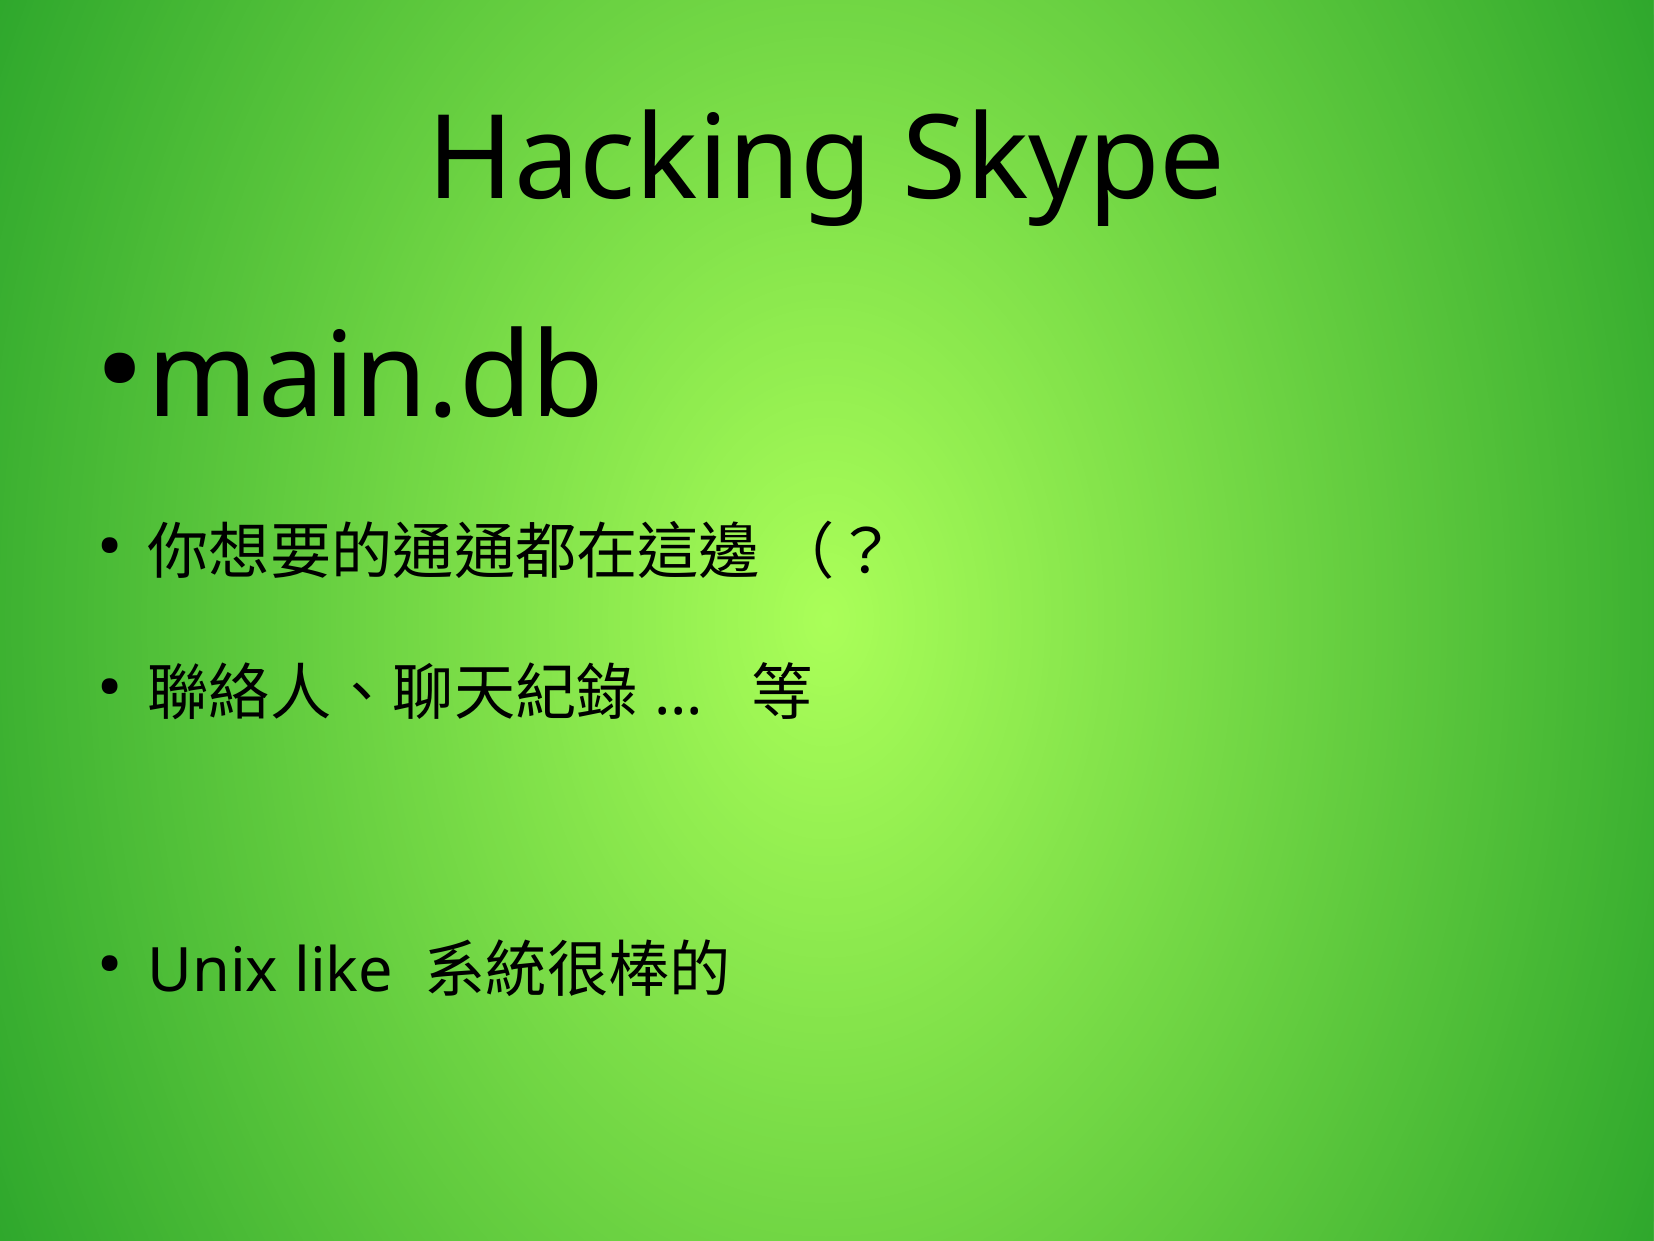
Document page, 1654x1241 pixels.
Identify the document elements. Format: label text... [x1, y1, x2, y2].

title Hacking Skype [82, 49, 1571, 257]
list main.db 你想要的通通都在這邊 （？ 聯絡人、聊天紀錄... 等 Unix like 系統很棒的 [82, 290, 1571, 1010]
